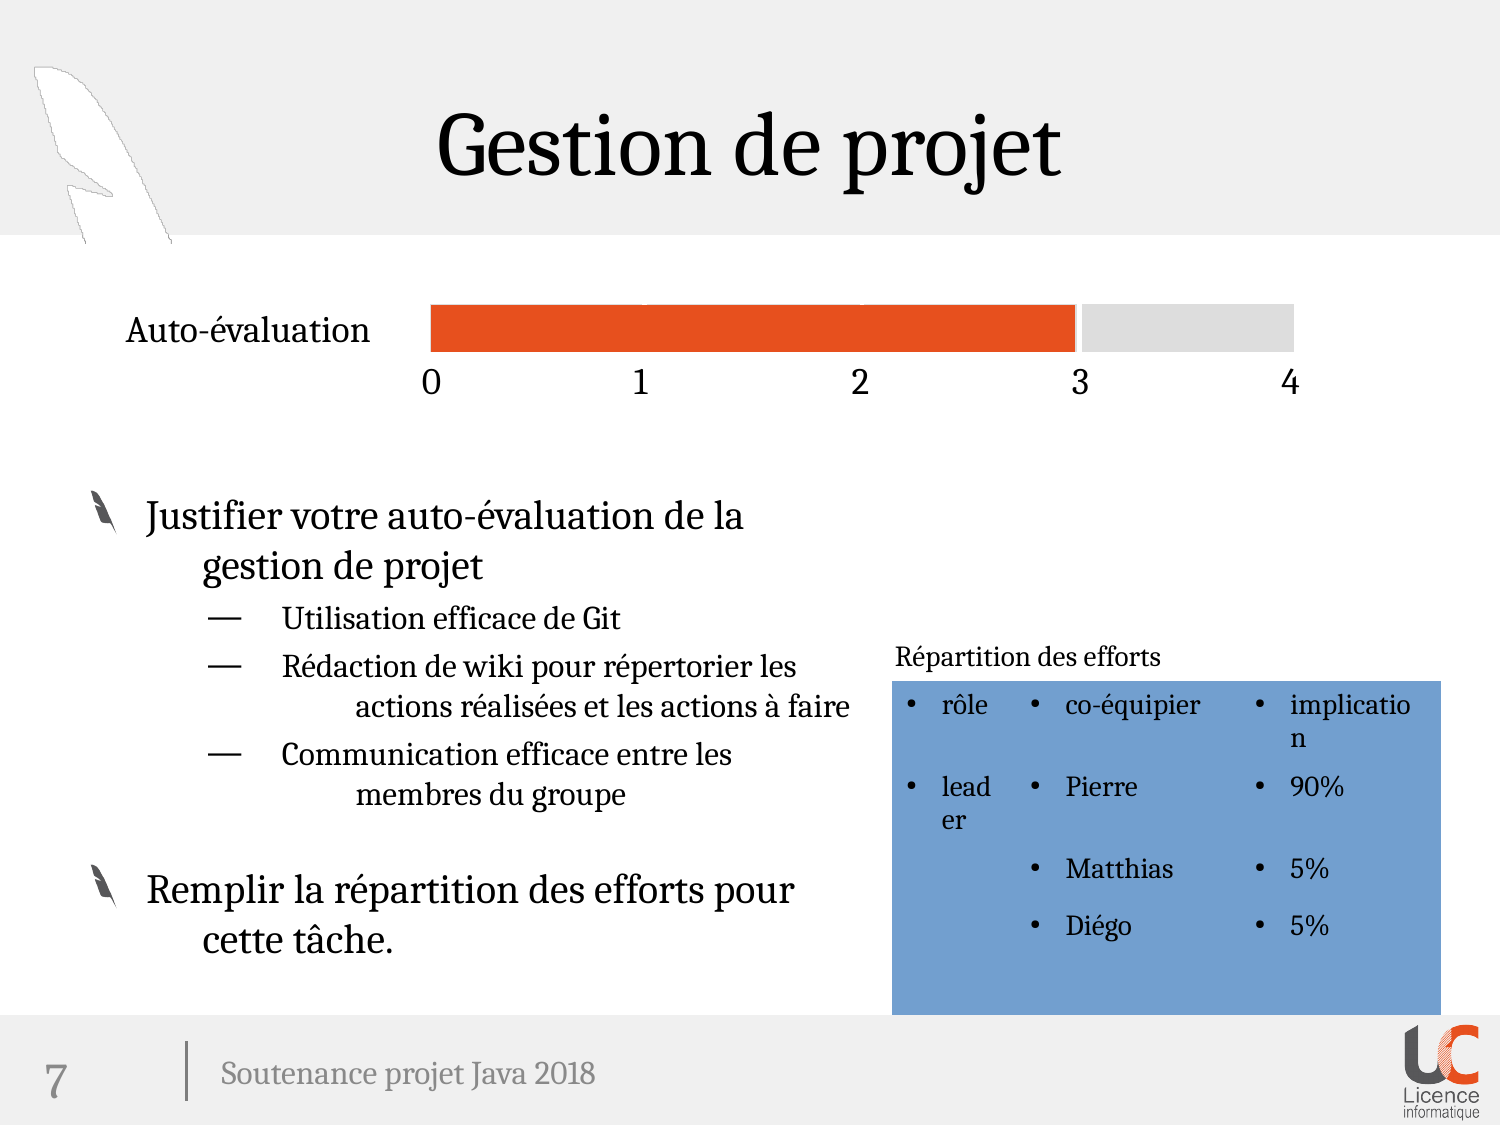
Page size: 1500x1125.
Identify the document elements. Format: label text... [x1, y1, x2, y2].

table_cell Diégo [1016, 901, 1240, 958]
table_cell [892, 958, 1016, 1015]
table_cell 5% [1240, 844, 1441, 901]
table_cell [892, 901, 1016, 958]
table_cell [1240, 958, 1441, 1015]
picture [1398, 1020, 1484, 1122]
table_cell 5% [1240, 901, 1441, 958]
table_cell Matthias [1016, 844, 1240, 901]
table_header implication [1240, 681, 1441, 763]
table_header co-équipier [1016, 681, 1240, 763]
list Justifier votre auto-évaluation de la gestion de projet Utilisation efficace de Git Rédaction de wiki pour répertorier les actions réalisées et les actions à faire Communication efficace entre les membres du groupe Remplir la répartition des efforts pour cette tâche. [75, 444, 869, 1005]
text_box [431, 305, 1075, 352]
text_box <numéro> [29, 1041, 160, 1102]
table_cell [892, 844, 1016, 901]
table_header rôle [892, 681, 1016, 763]
table_cell 90% [1240, 763, 1441, 844]
title Gestion de projet [75, 45, 1426, 233]
text_box Soutenance projet Java 2018 [206, 1041, 939, 1102]
picture [29, 63, 187, 244]
table_cell [1016, 958, 1240, 1015]
table_cell leader [892, 763, 1016, 844]
text_box Répartition des efforts [879, 630, 1193, 681]
table_cell Pierre [1016, 763, 1240, 844]
